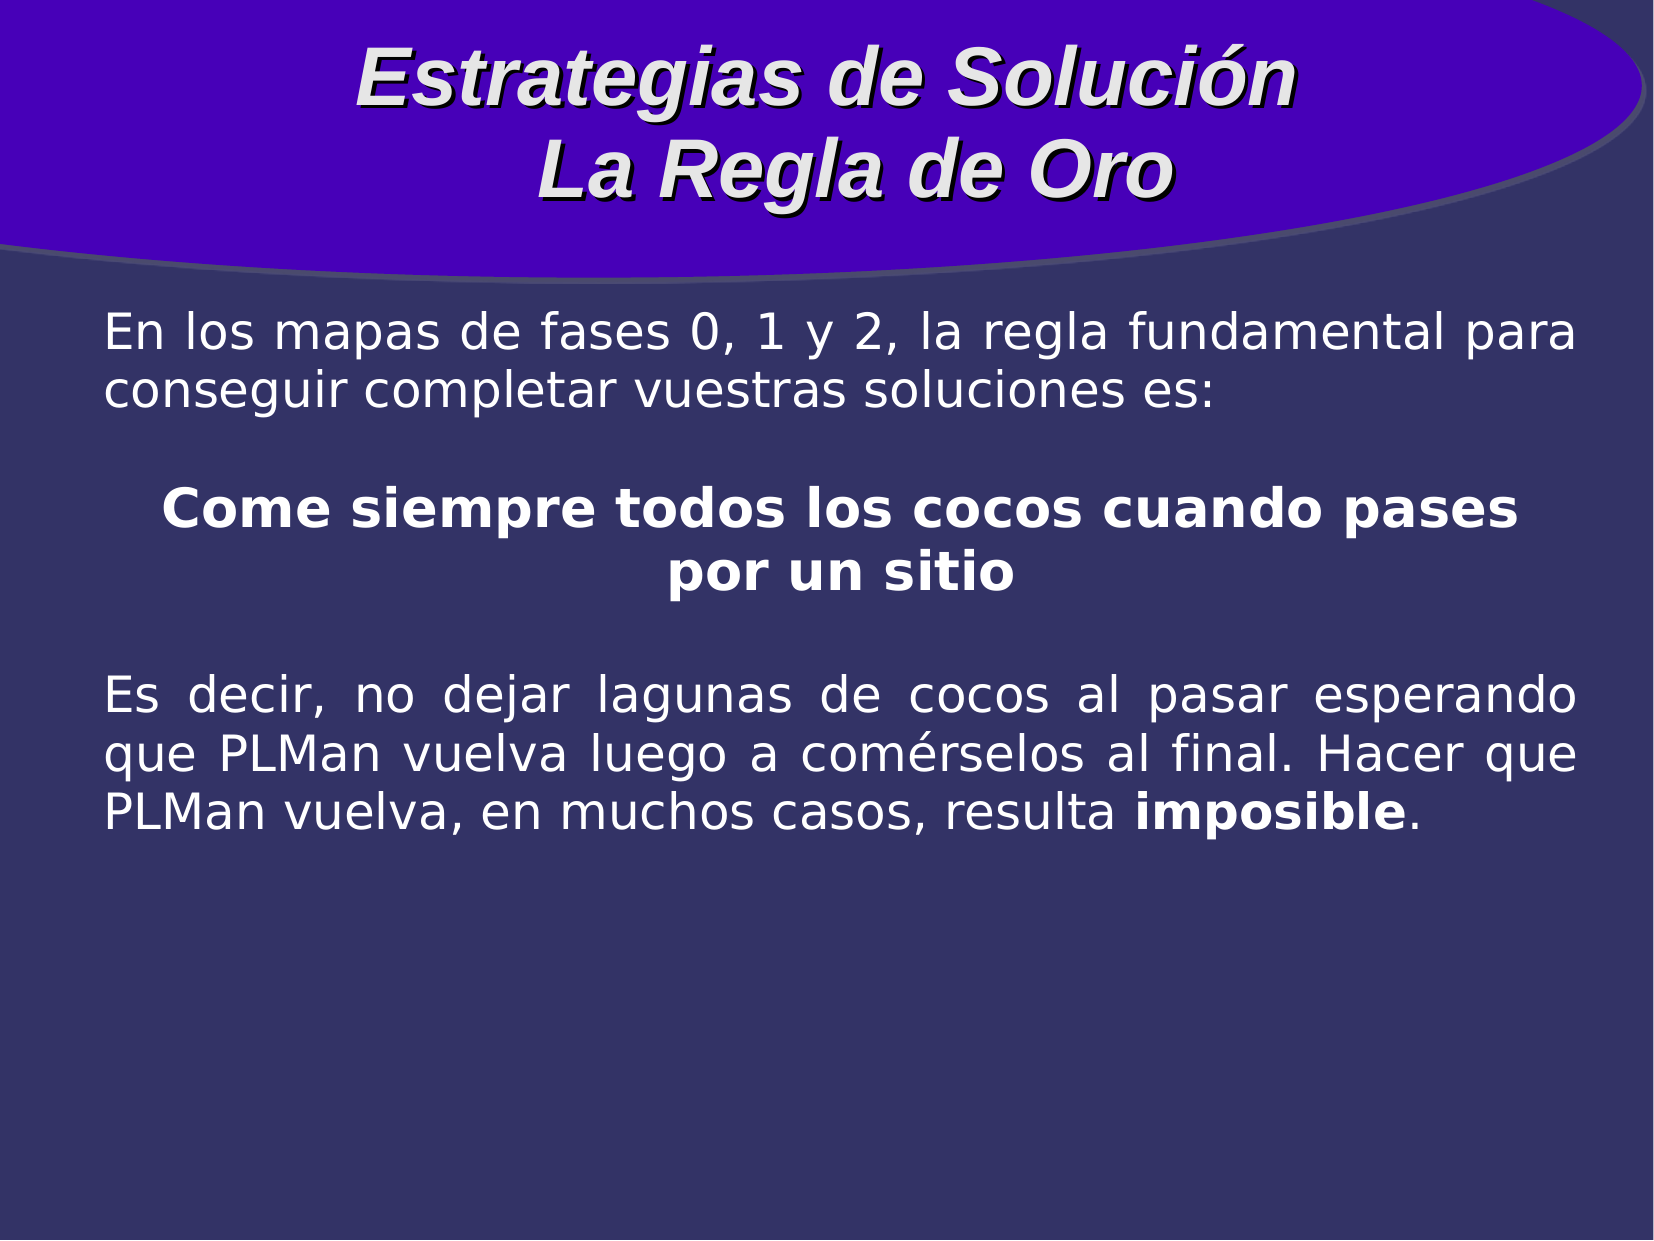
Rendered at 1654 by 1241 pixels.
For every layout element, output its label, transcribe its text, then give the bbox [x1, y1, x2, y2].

title Estrategias de Solución La Regla de Oro [121, 19, 1534, 227]
text_box En los mapas de fases 0, 1 y 2, la regla fundamental para conseguir completar vuestras soluciones es: Come siempre todos los cocos cuando pases por un sitio Es decir, no dejar lagunas de cocos al pasar esperando que PLMan vuelva luego a comérselos al final. Hacer que PLMan vuelva, en muchos casos, resulta imposible. [88, 295, 1595, 1182]
